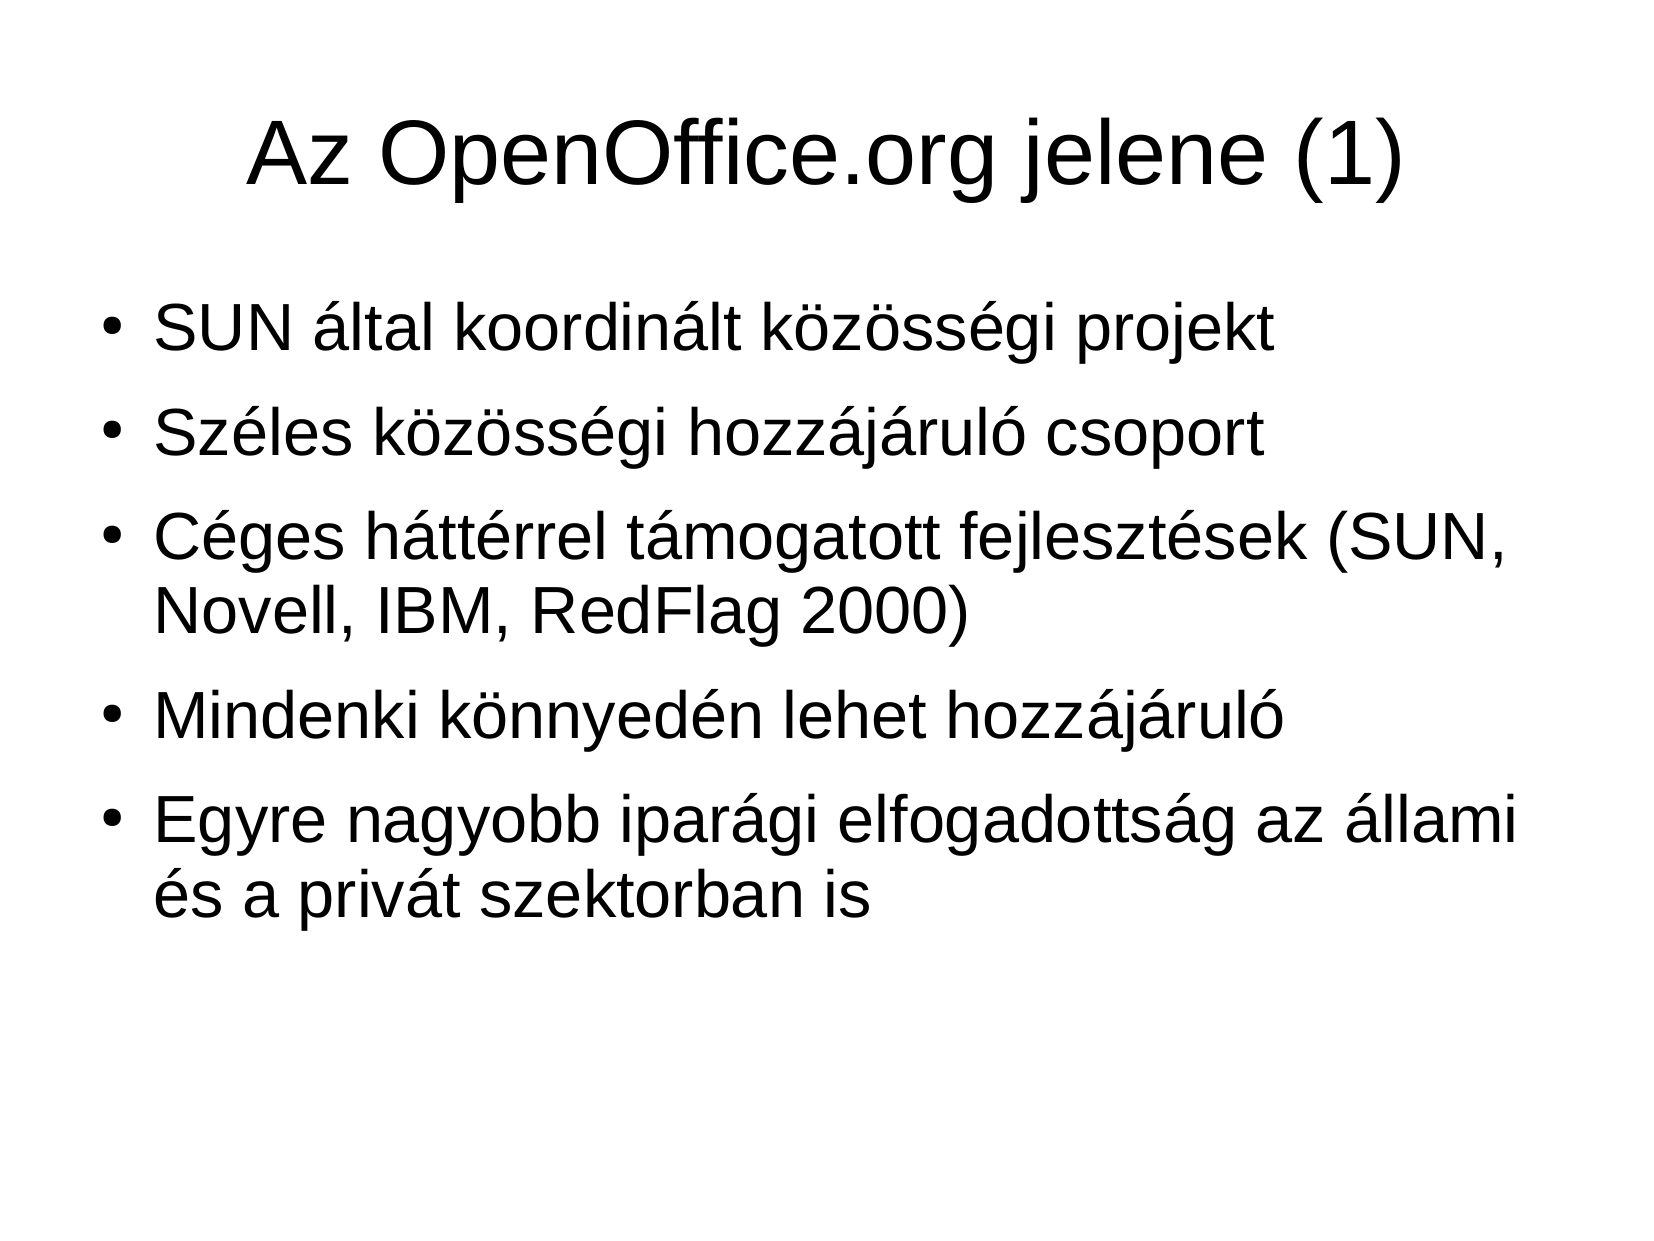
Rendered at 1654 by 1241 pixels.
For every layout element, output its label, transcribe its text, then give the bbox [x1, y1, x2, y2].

title Az OpenOffice.org jelene (1) [82, 49, 1571, 257]
list SUN által koordinált közösségi projekt Széles közösségi hozzájáruló csoport Céges háttérrel támogatott fejlesztések (SUN, Novell, IBM, RedFlag 2000) Mindenki könnyedén lehet hozzájáruló Egyre nagyobb iparági elfogadottság az állami és a privát szektorban is [82, 290, 1571, 1094]
